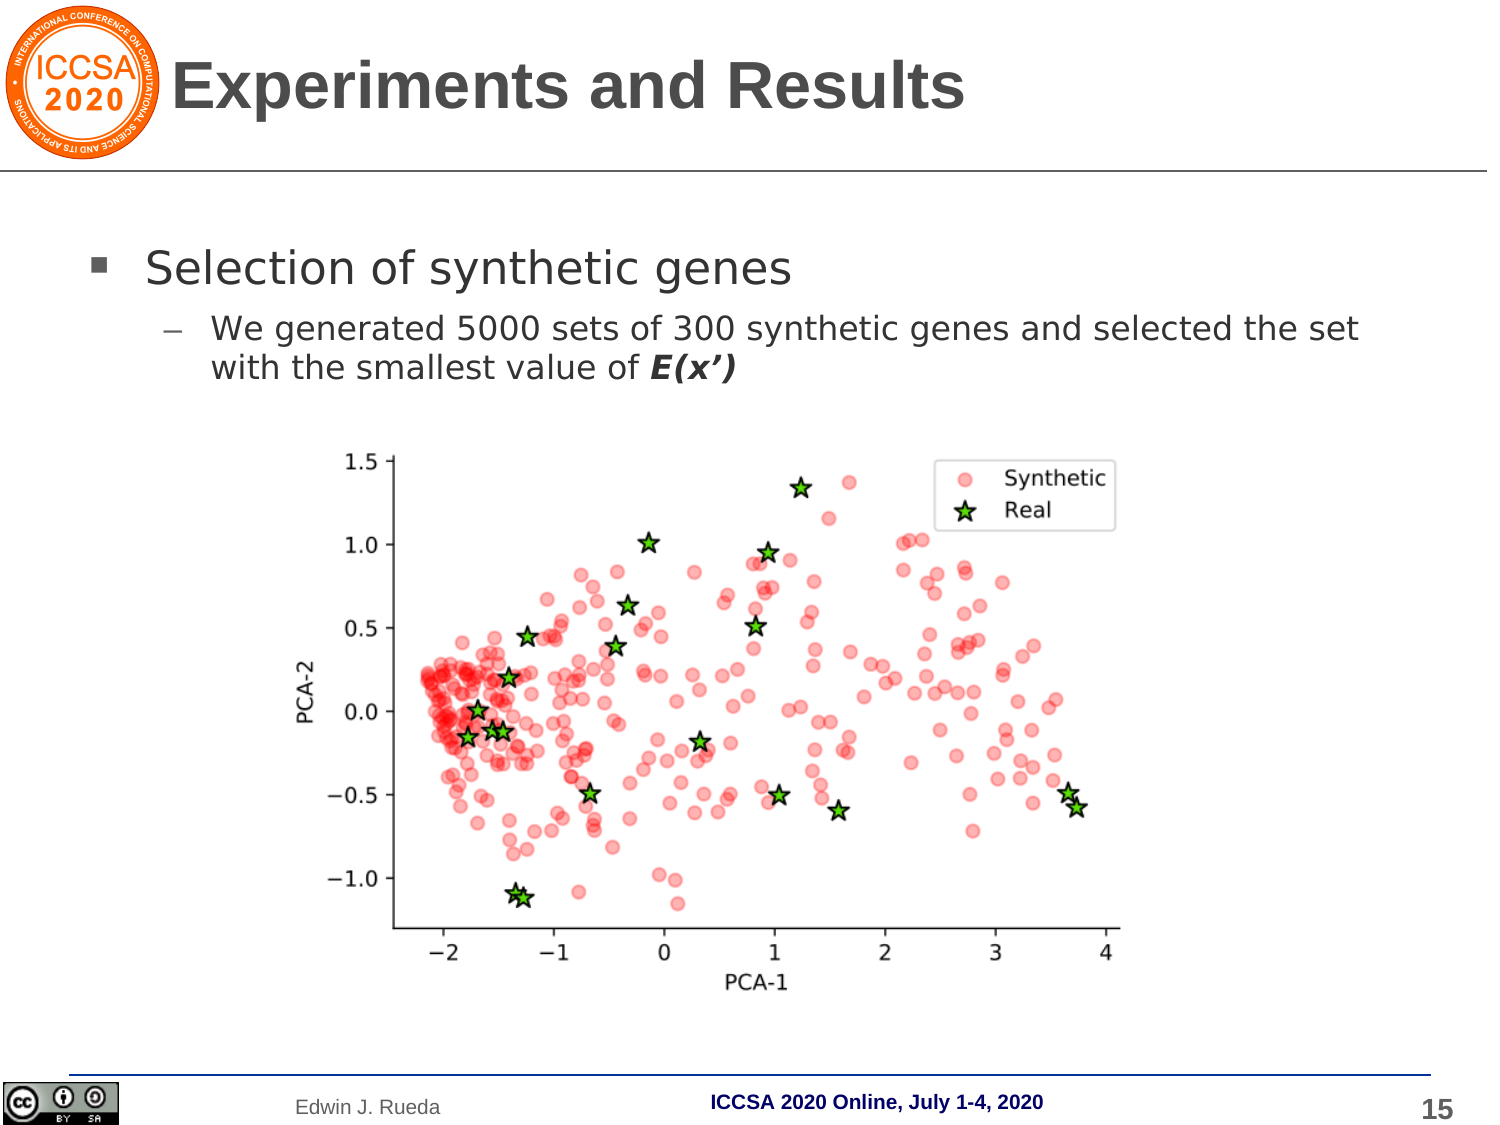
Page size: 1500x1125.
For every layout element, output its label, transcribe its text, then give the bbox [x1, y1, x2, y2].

title Experiments and Results [171, 11, 1495, 160]
picture [3, 1082, 119, 1125]
picture [295, 452, 1123, 993]
picture [5, 5, 160, 160]
list Selection of synthetic genes We generated 5000 sets of 300 synthetic genes and selected the set with the smallest value of E(x’) [88, 242, 1418, 449]
